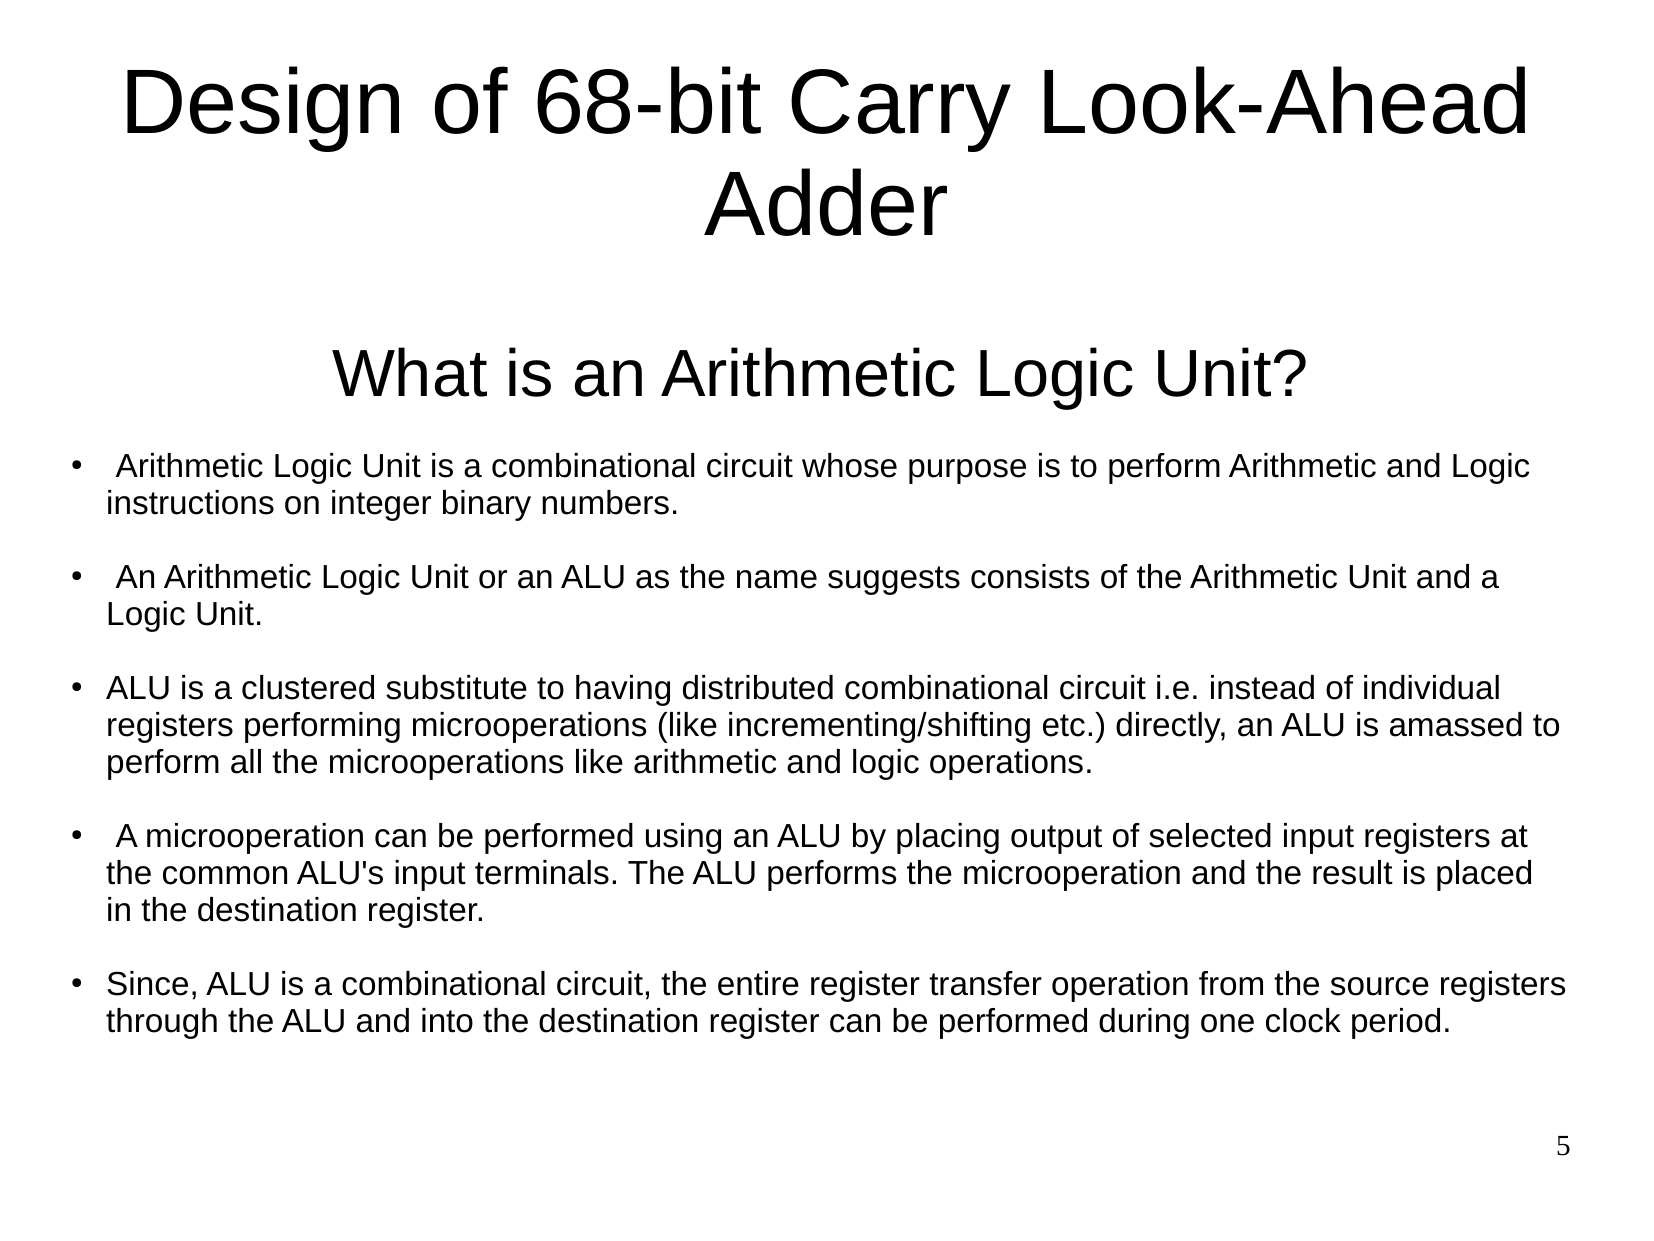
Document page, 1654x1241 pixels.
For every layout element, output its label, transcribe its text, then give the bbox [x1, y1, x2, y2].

subtitle What is an Arithmetic Logic Unit? Arithmetic Logic Unit is a combinational circuit whose purpose is to perform Arithmetic and Logic instructions on integer binary numbers. An Arithmetic Logic Unit or an ALU as the name suggests consists of the Arithmetic Unit and a Logic Unit. ALU is a clustered substitute to having distributed combinational circuit i.e. instead of individual registers performing microoperations (like incrementing/shifting etc.) directly, an ALU is amassed to perform all the microoperations like arithmetic and logic operations. A microoperation can be performed using an ALU by placing output of selected input registers at the common ALU's input terminals. The ALU performs the microoperation and the result is placed in the destination register. Since, ALU is a combinational circuit, the entire register transfer operation from the source registers through the ALU and into the destination register can be performed during one clock period. [70, 256, 1571, 1193]
title Design of 68-bit Carry Look-Ahead Adder [82, 49, 1571, 256]
